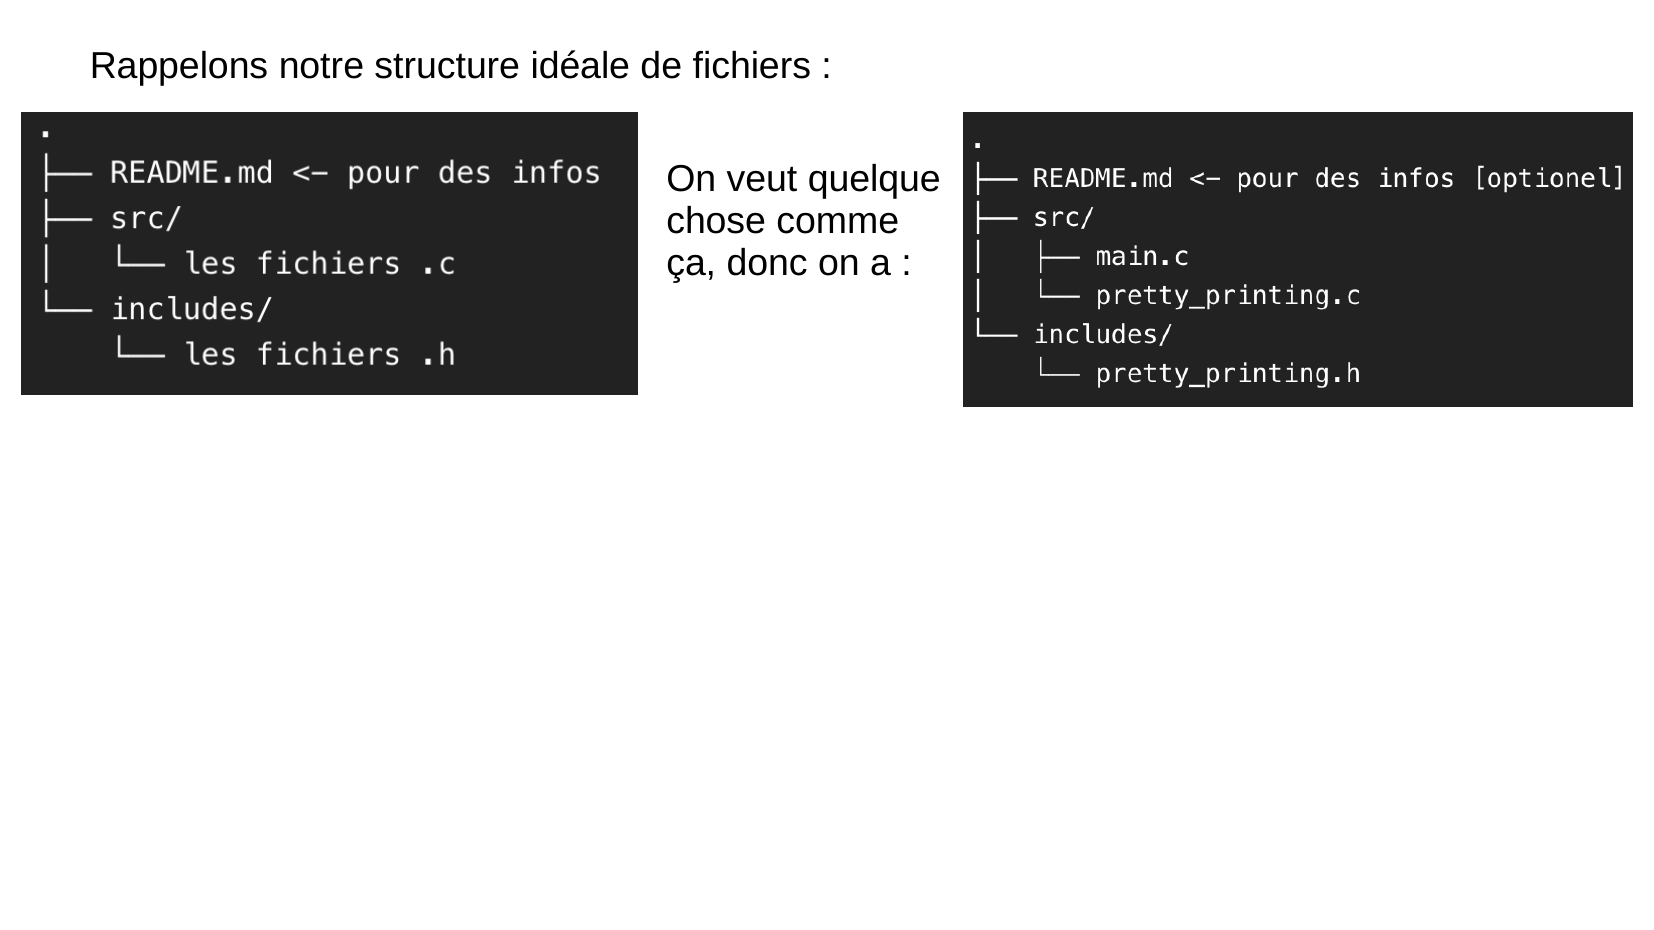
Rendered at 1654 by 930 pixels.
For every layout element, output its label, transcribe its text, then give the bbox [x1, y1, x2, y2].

text_box Rappelons notre structure idéale de fichiers : [75, 37, 1613, 151]
picture [21, 112, 638, 395]
picture [963, 112, 1633, 407]
text_box On veut quelque chose comme ça, donc on a : [651, 150, 961, 376]
